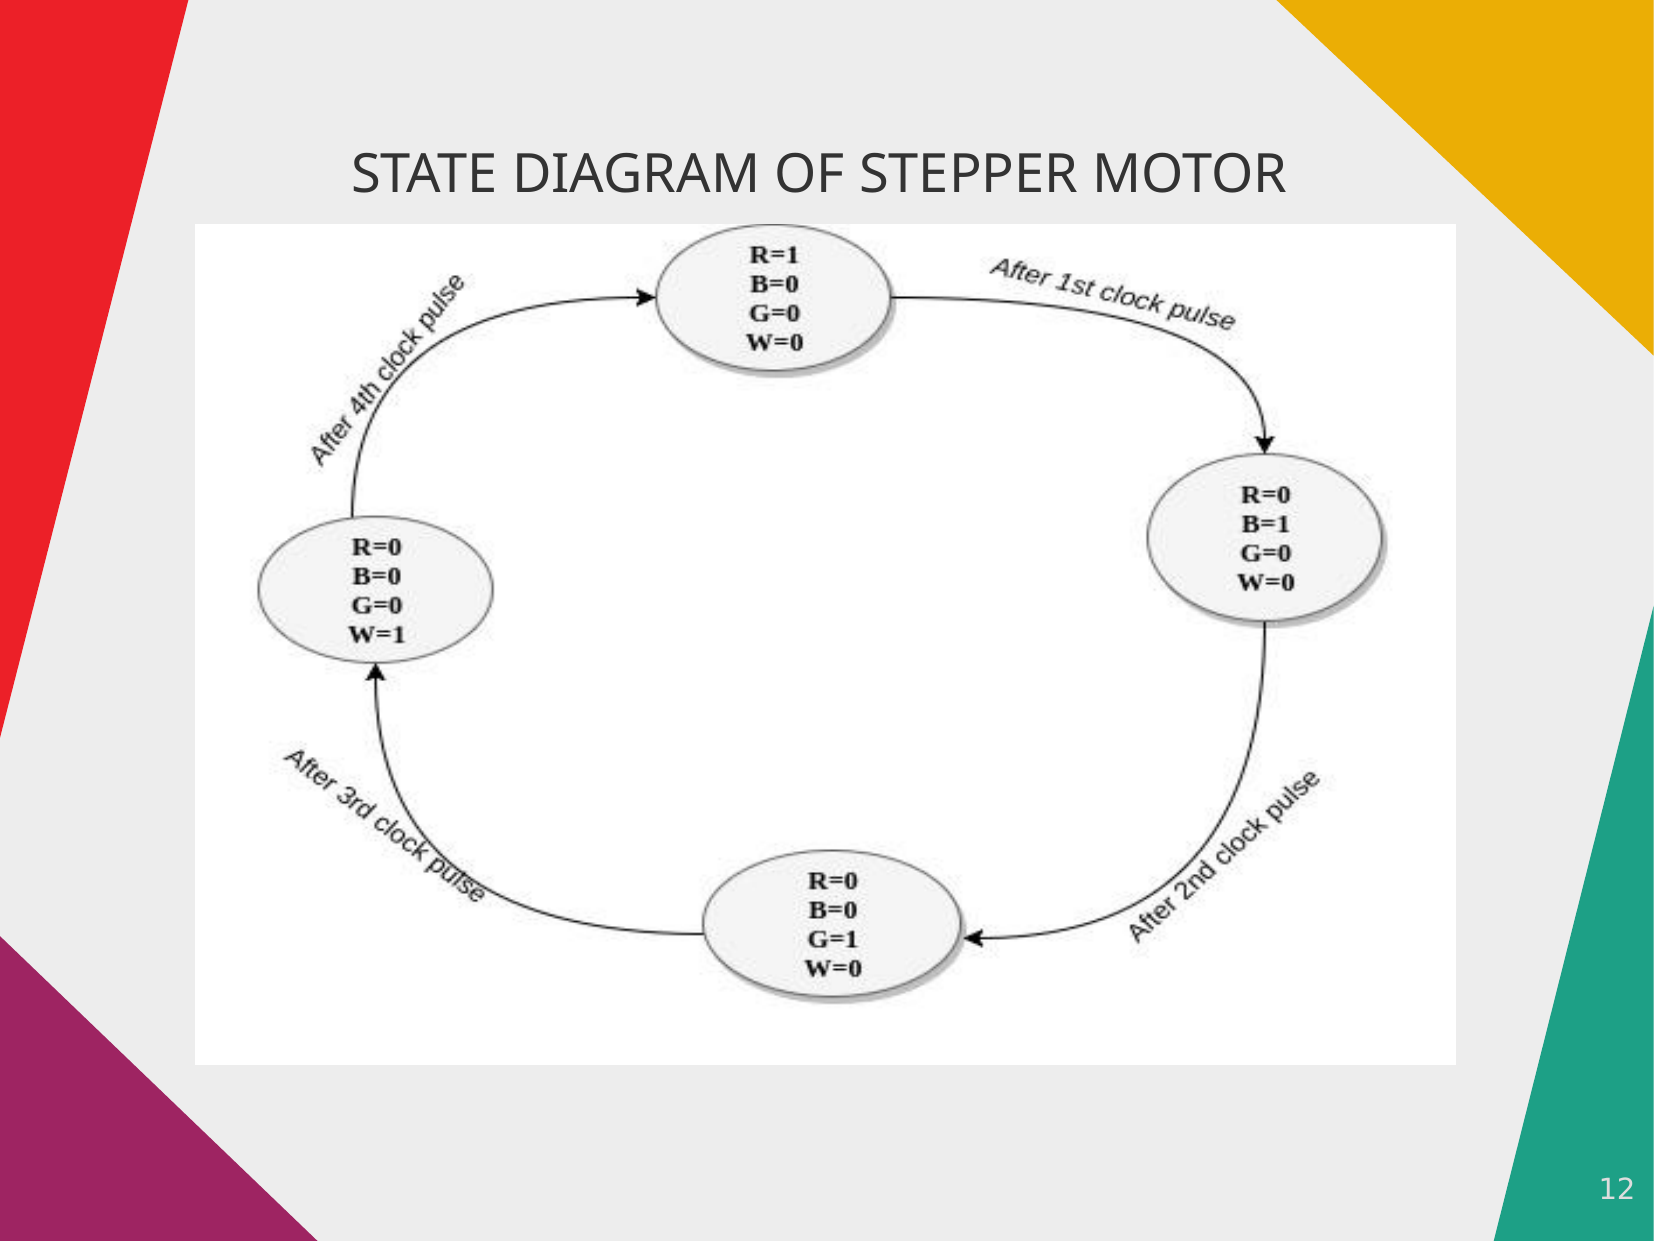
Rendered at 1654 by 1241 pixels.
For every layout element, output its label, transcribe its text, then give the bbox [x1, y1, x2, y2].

title STATE DIAGRAM OF STEPPER MOTOR [114, 73, 1539, 271]
picture [195, 224, 1456, 1066]
